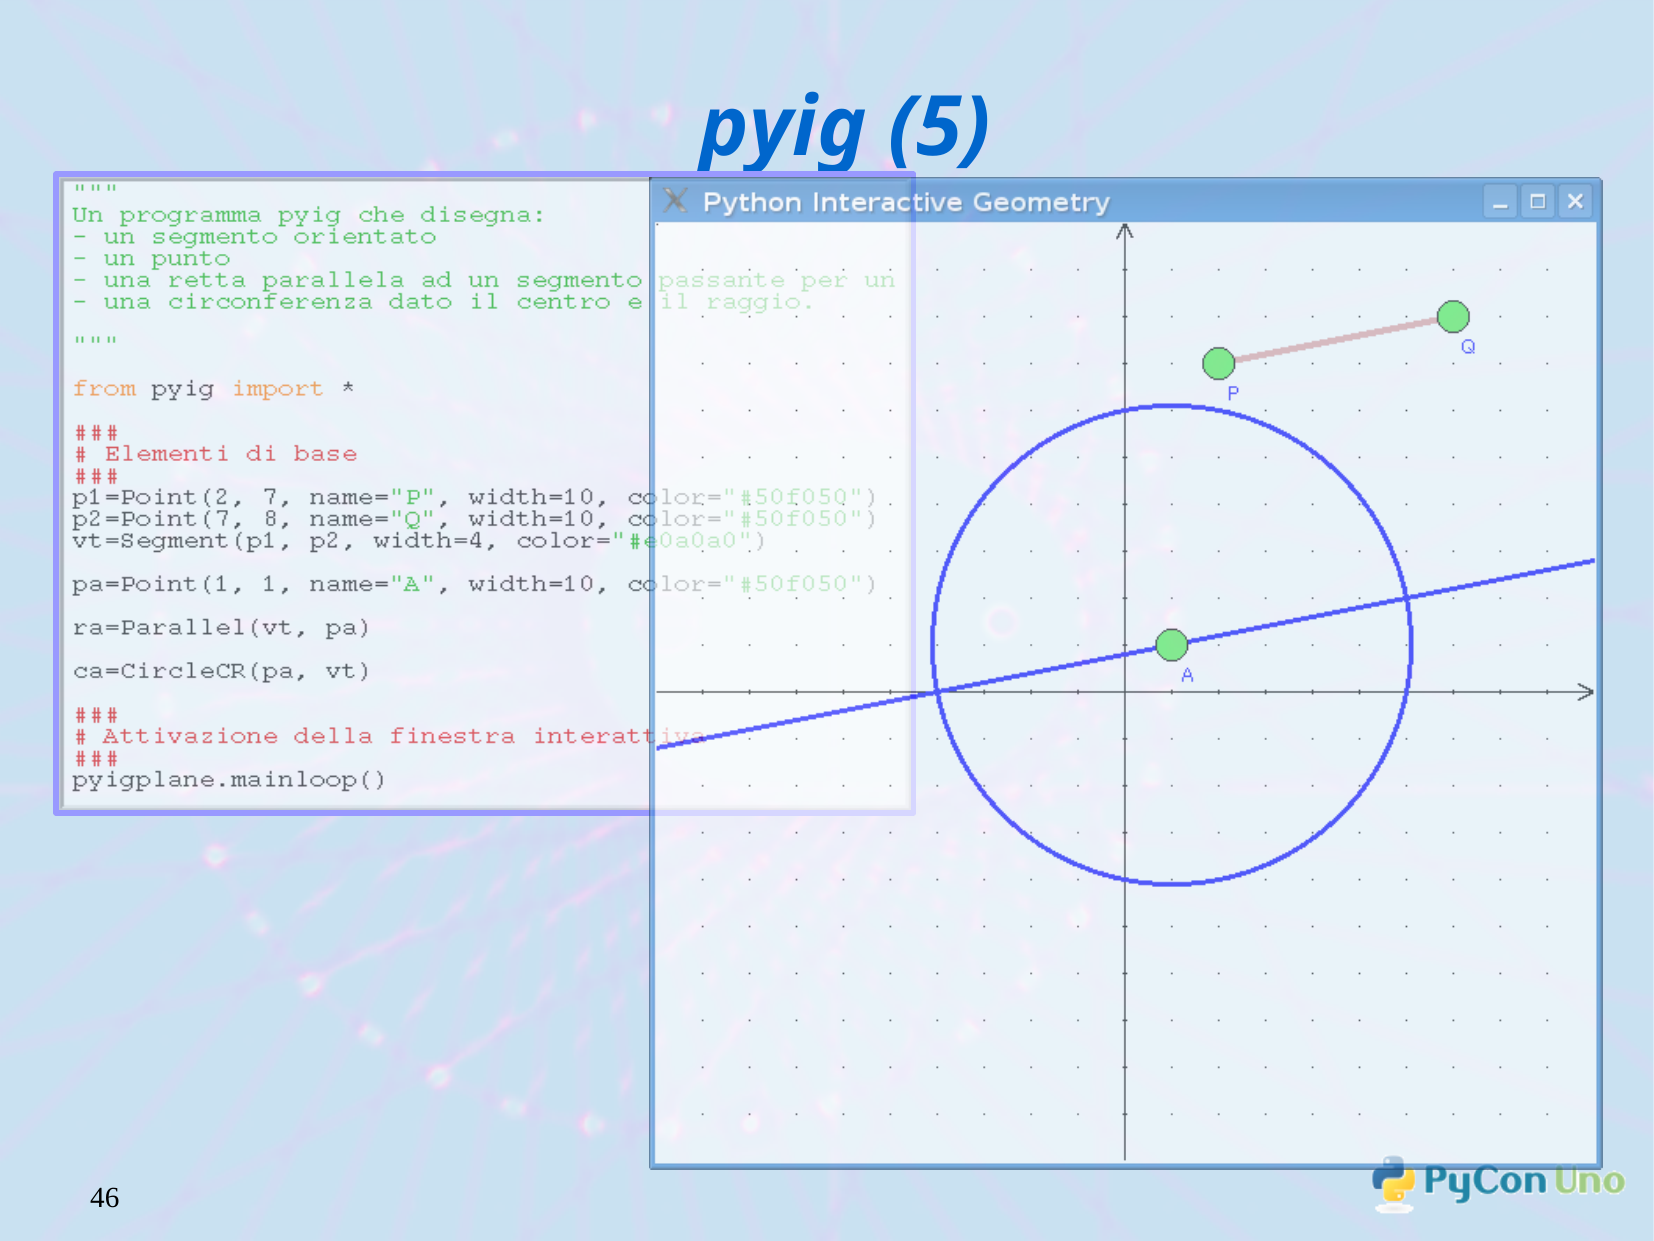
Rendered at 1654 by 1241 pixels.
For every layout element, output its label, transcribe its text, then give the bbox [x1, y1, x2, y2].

picture [0, 0, 1654, 1241]
title pyig (5) [139, 19, 1552, 177]
